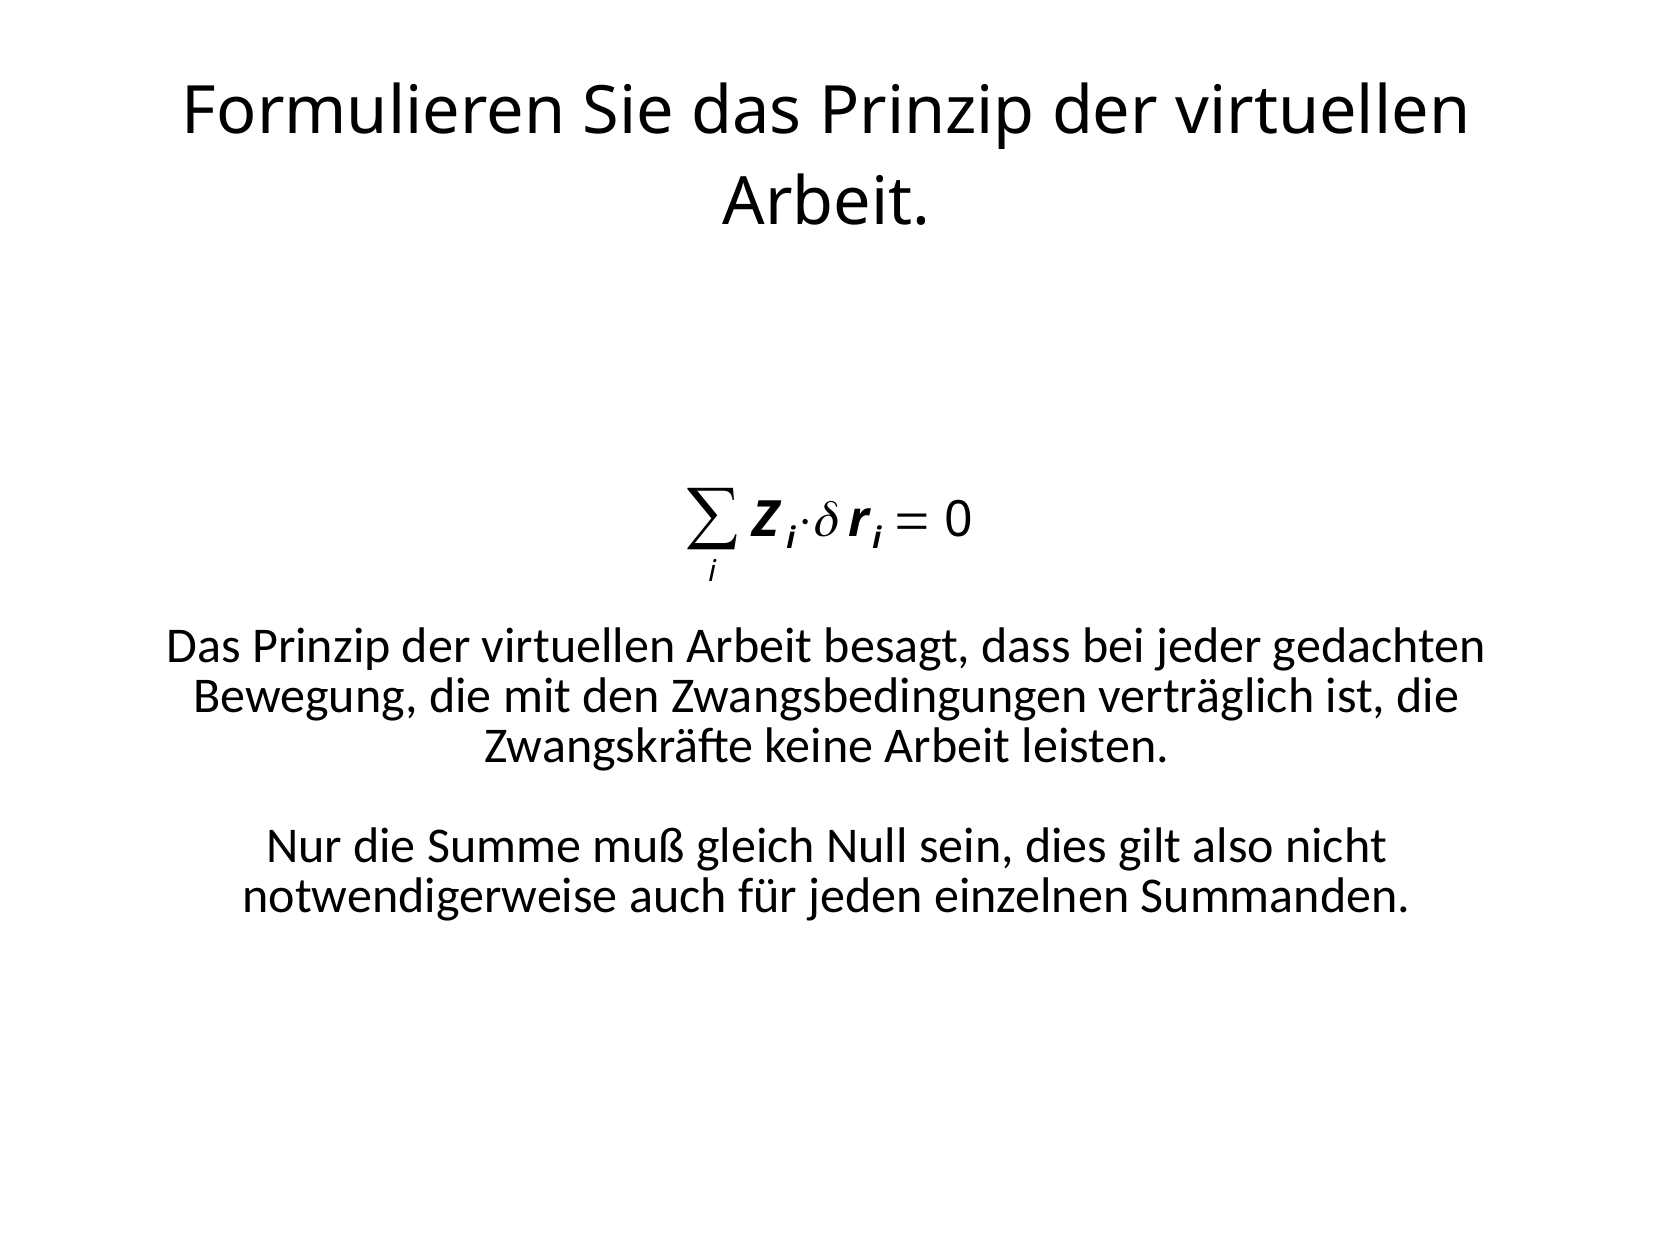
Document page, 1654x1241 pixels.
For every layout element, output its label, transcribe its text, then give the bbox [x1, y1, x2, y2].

title Formulieren Sie das Prinzip der virtuellen Arbeit. [82, 49, 1571, 257]
subtitle Das Prinzip der virtuellen Arbeit besagt, dass bei jeder gedachten Bewegung, die mit den Zwangsbedingungen verträglich ist, die Zwangskräfte keine Arbeit leisten. Nur die Summe muß gleich Null sein, dies gilt also nicht notwendigerweise auch für jeden einzelnen Summanden. [82, 290, 1571, 1010]
chart [677, 484, 977, 590]
